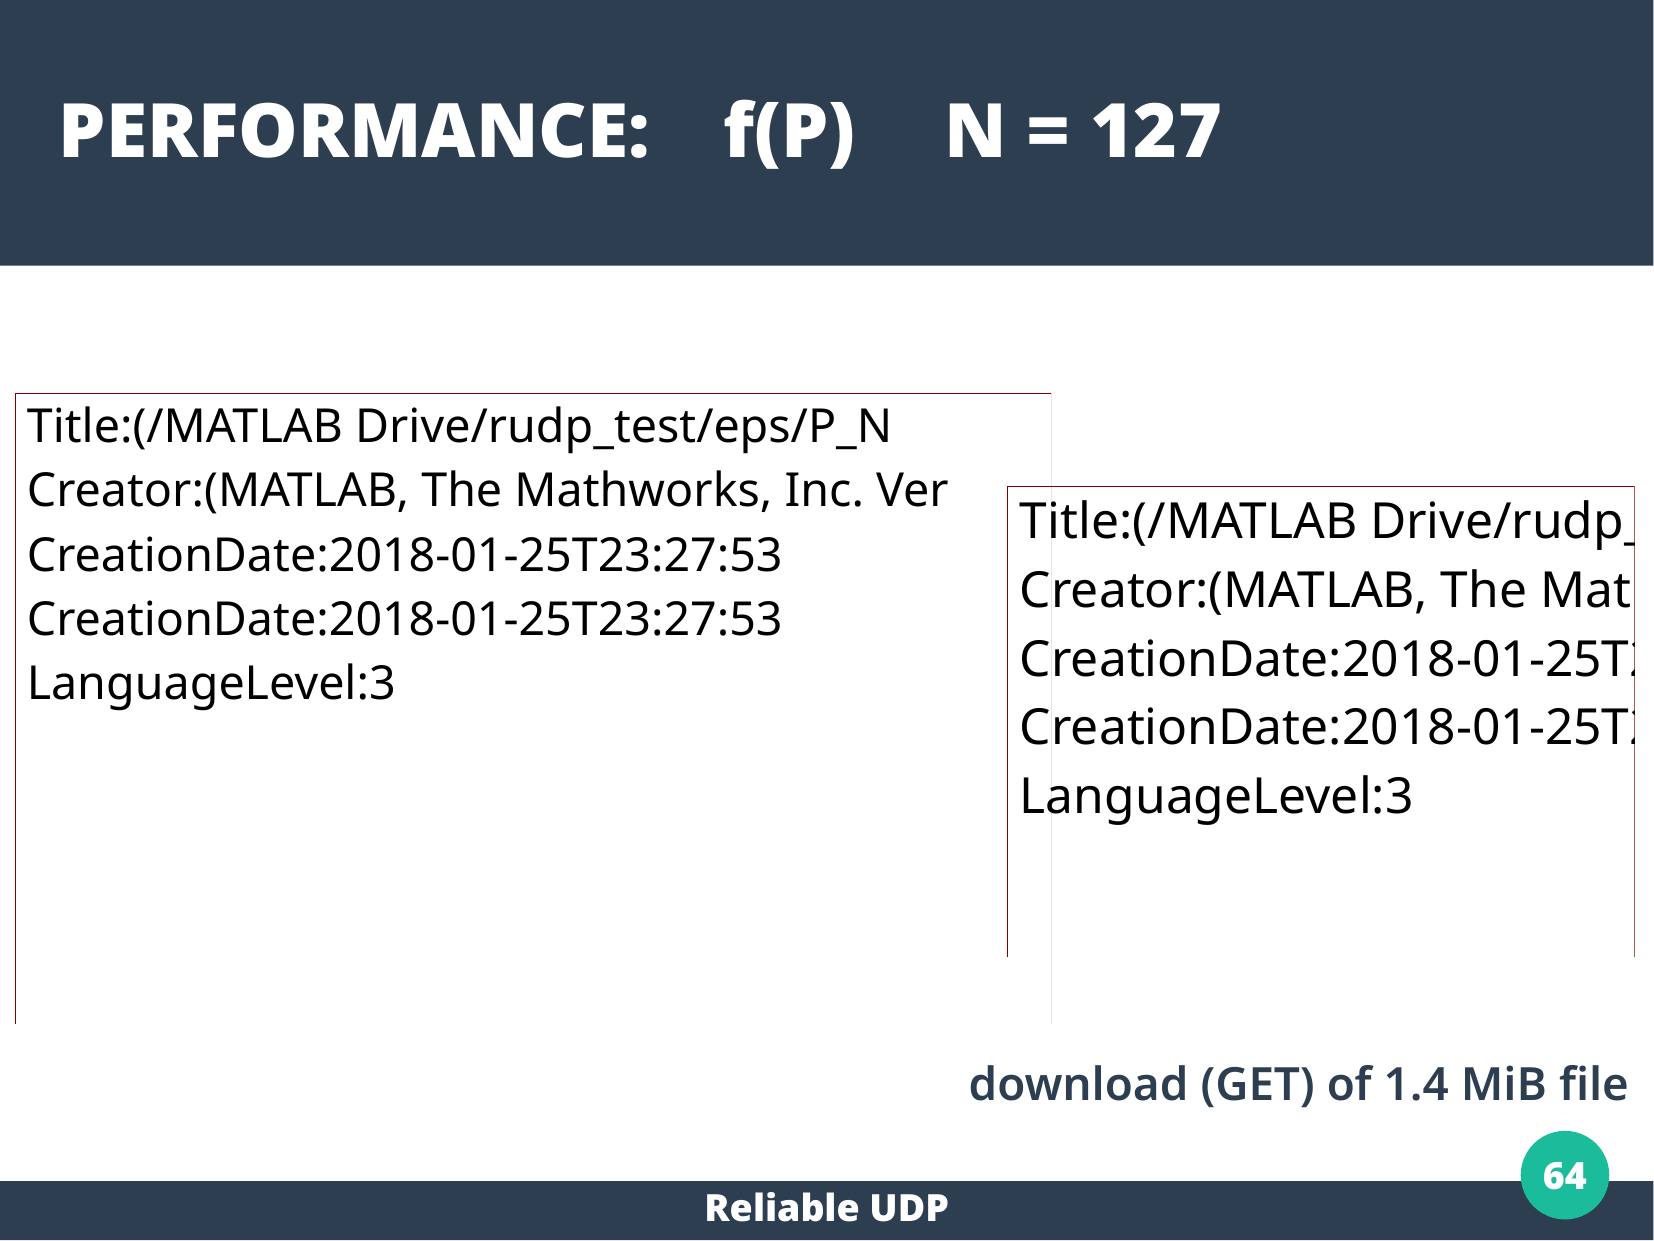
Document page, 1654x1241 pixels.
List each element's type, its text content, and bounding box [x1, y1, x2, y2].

picture [11, 389, 1635, 1024]
title PERFORMANCE: f(P) N = 127 [59, 49, 1595, 207]
list download (GET) of 1.4 MiB file [897, 1051, 1647, 1170]
